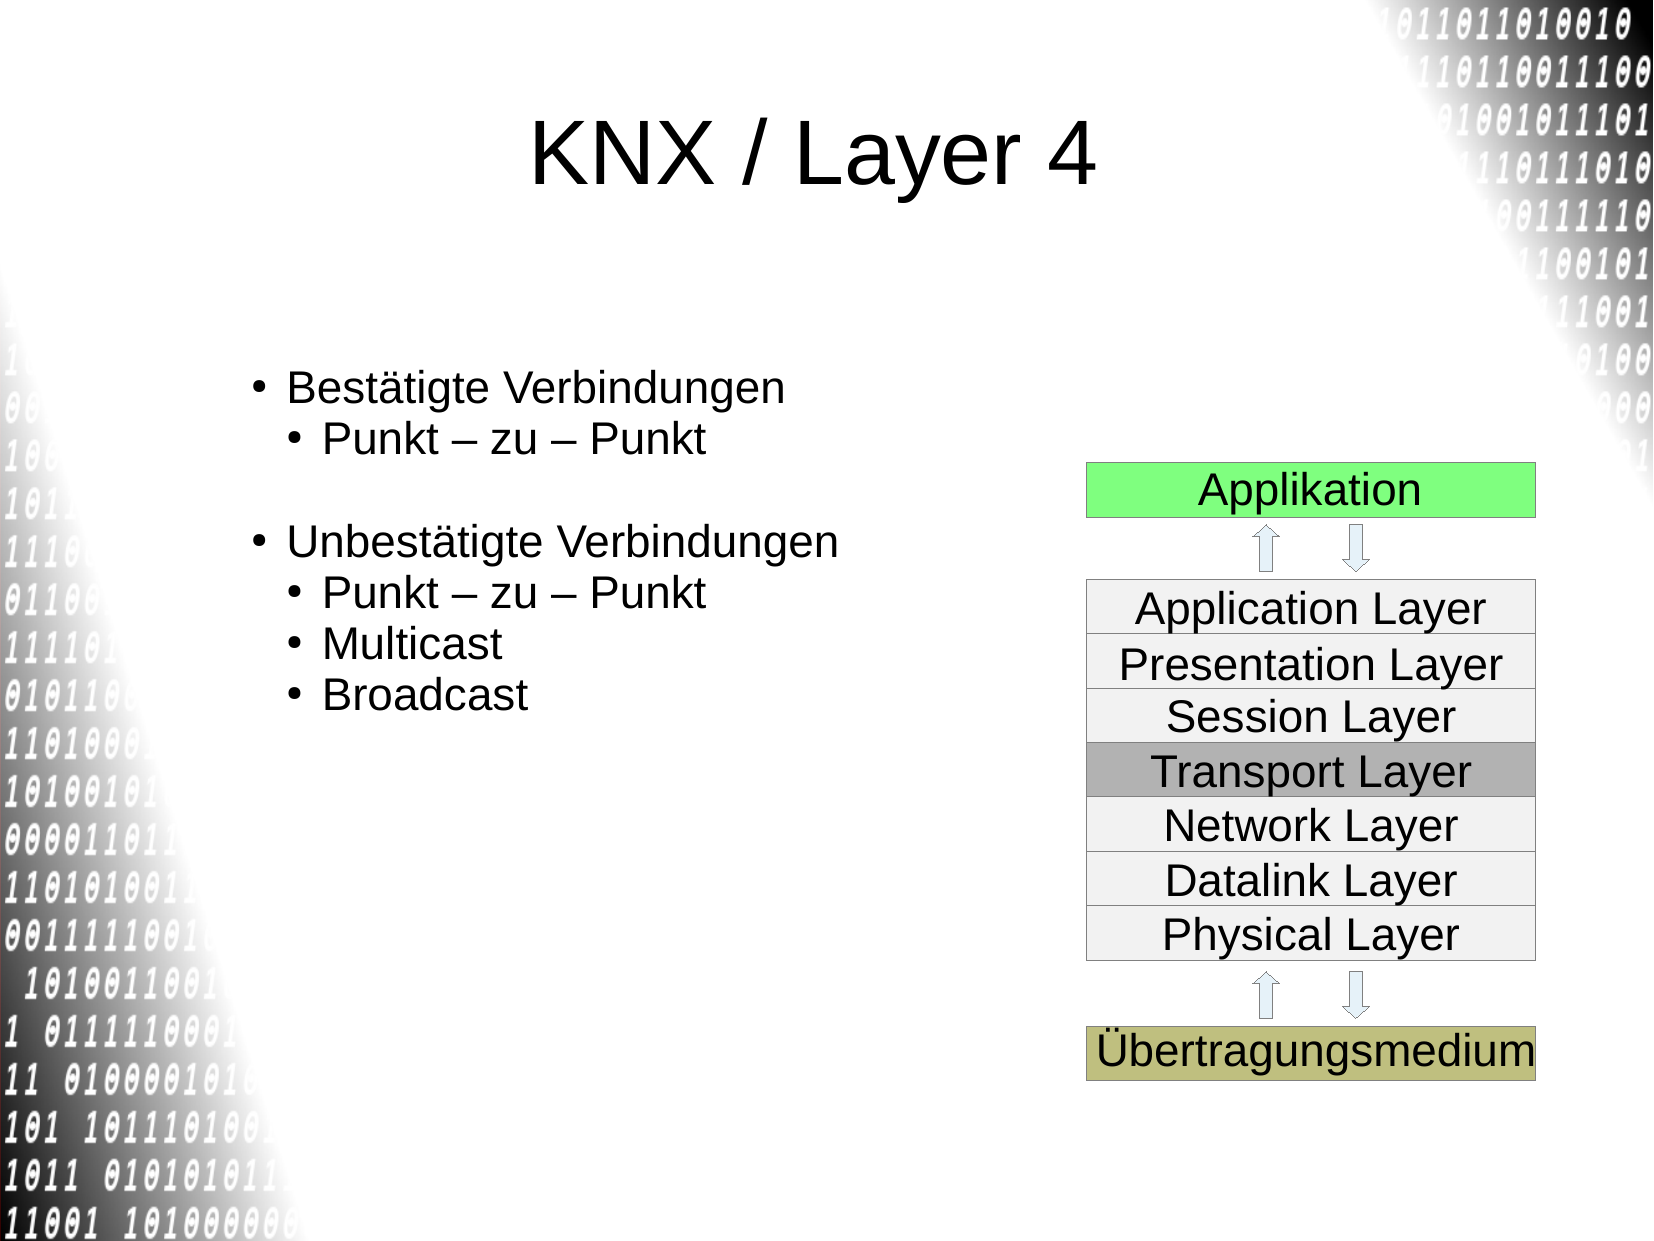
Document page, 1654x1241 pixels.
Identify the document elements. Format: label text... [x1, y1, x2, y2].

text_box Applikation [1170, 456, 1654, 524]
text_box Presentation Layer [1170, 631, 1536, 684]
text_box Datalink Layer [1086, 847, 1536, 901]
text_box Network Layer [1086, 792, 1536, 847]
text_box Transport Layer [1086, 738, 1536, 792]
text_box [1342, 524, 1370, 572]
text_box [1342, 971, 1370, 1019]
text_box Session Layer [1170, 684, 1536, 738]
text_box [1252, 971, 1280, 1019]
text_box Übertragungsmedium [489, 1018, 1654, 1085]
text_box [1252, 524, 1280, 572]
picture [0, 0, 1653, 1241]
text_box Physical Layer [1086, 901, 1536, 968]
text_box Bestätigte Verbindungen Punkt – zu – Punkt Unbestätigte Verbindungen Punkt – zu – Punkt Multicast Broadcast [236, 354, 1170, 780]
text_box Application Layer [1170, 575, 1536, 631]
